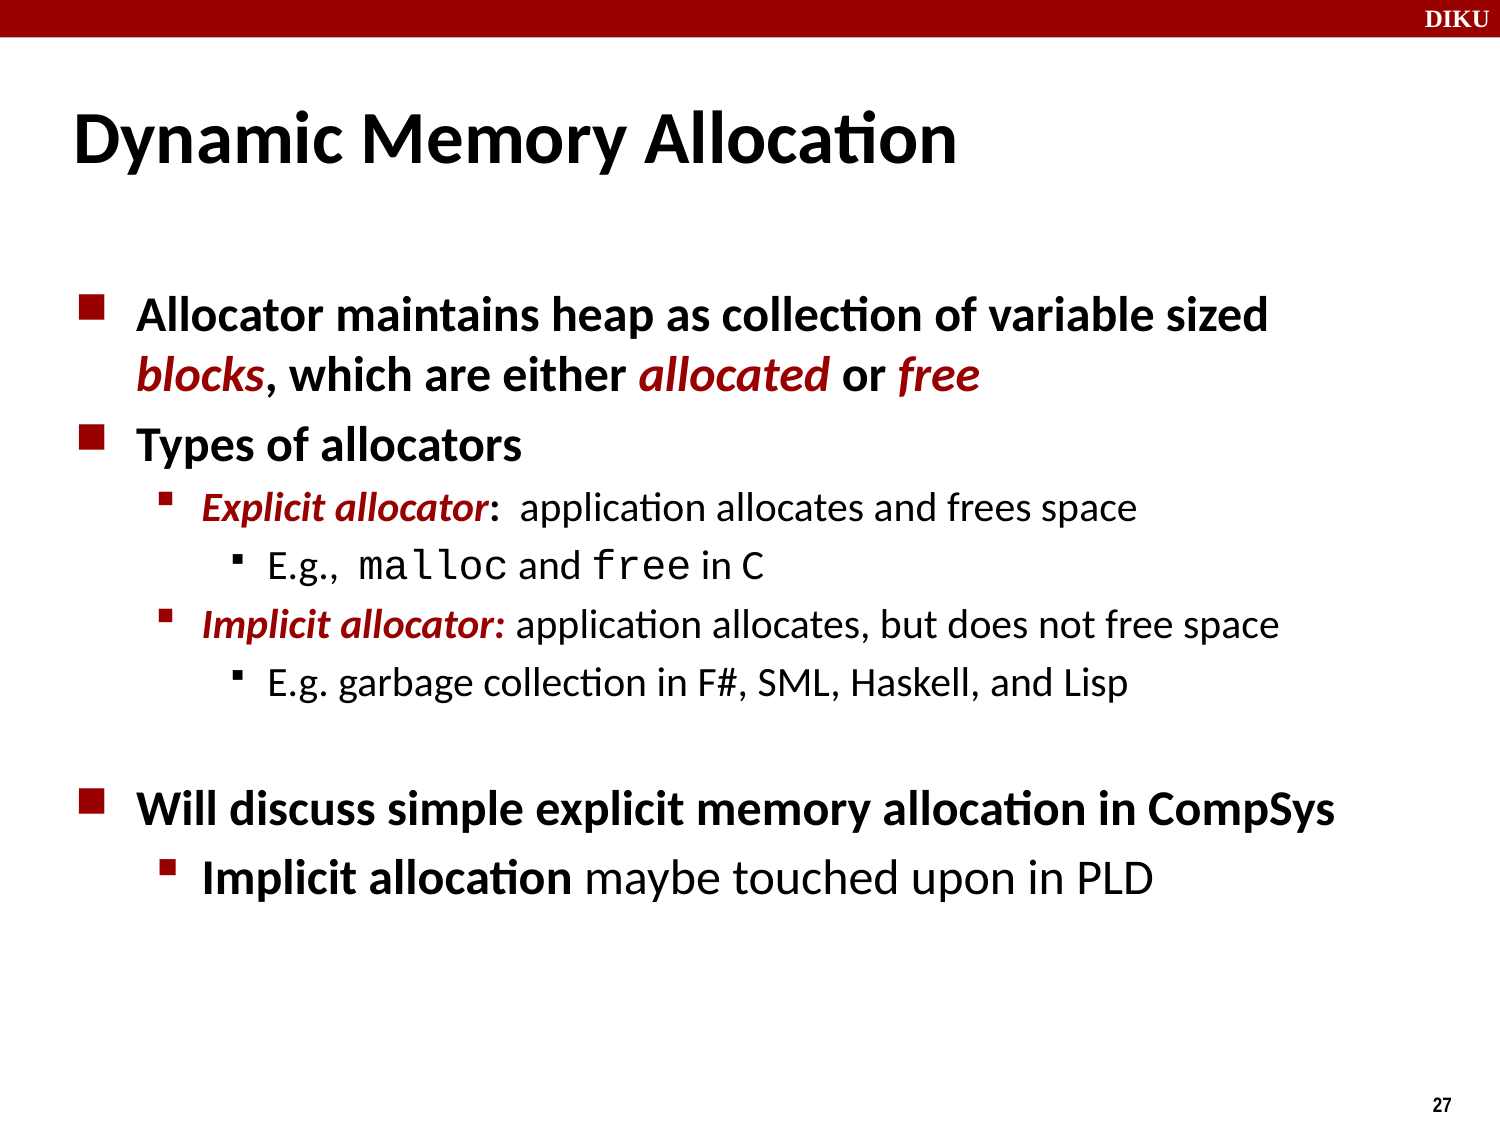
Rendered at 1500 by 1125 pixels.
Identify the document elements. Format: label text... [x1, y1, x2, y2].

text_box Allocator maintains heap as collection of variable sized blocks, which are either allocated or free Types of allocators Explicit allocator: application allocates and frees space E.g., malloc and free in C Implicit allocator: application allocates, but does not free space E.g. garbage collection in F#, SML, Haskell, and Lisp Will discuss simple explicit memory allocation in CompSys Implicit allocation maybe touched upon in PLD [65, 274, 1361, 988]
text_box Dynamic Memory Allocation [58, 71, 1304, 197]
